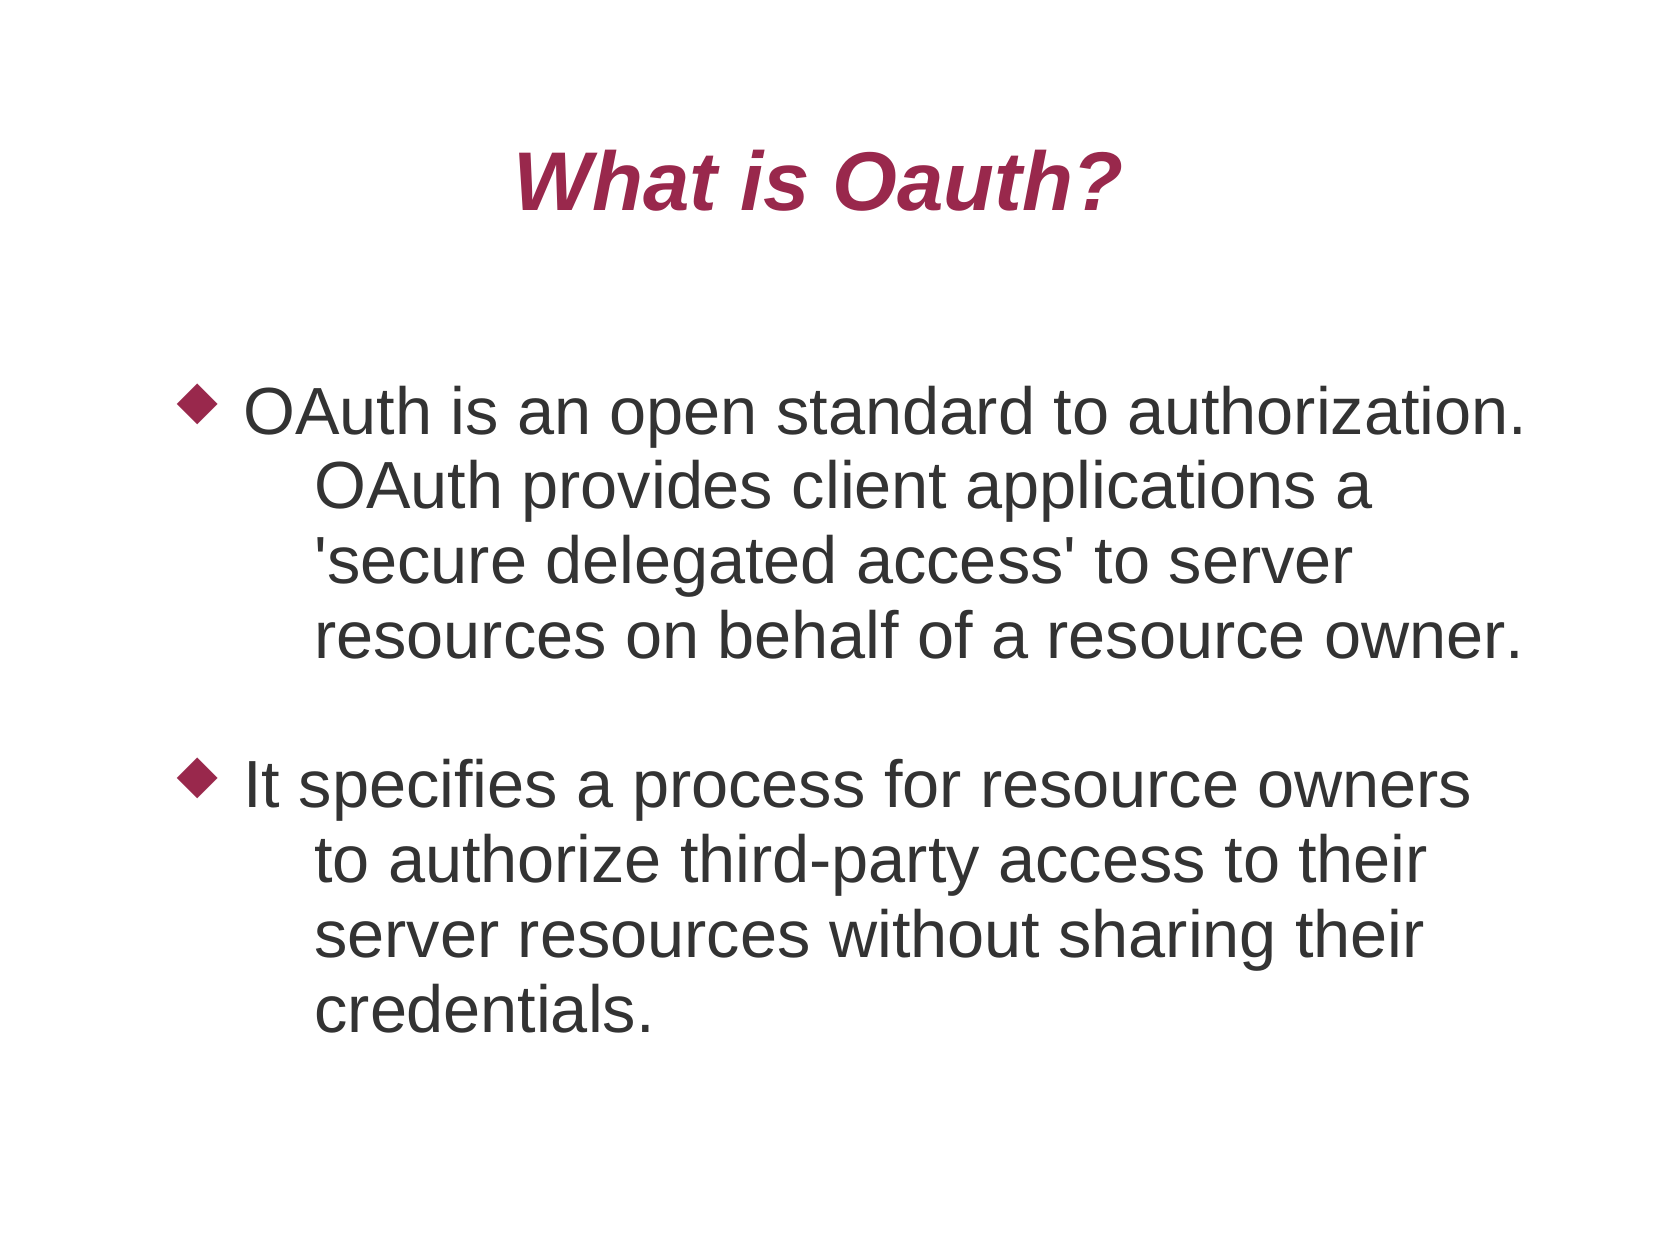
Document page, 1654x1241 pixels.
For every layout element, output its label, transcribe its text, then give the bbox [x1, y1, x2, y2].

list OAuth is an open standard to authorization. OAuth provides client applications a 'secure delegated access' to server resources on behalf of a resource owner. It specifies a process for resource owners to authorize third-party access to their server resources without sharing their credentials. [149, 373, 1531, 1156]
title What is Oauth? [75, 77, 1564, 286]
